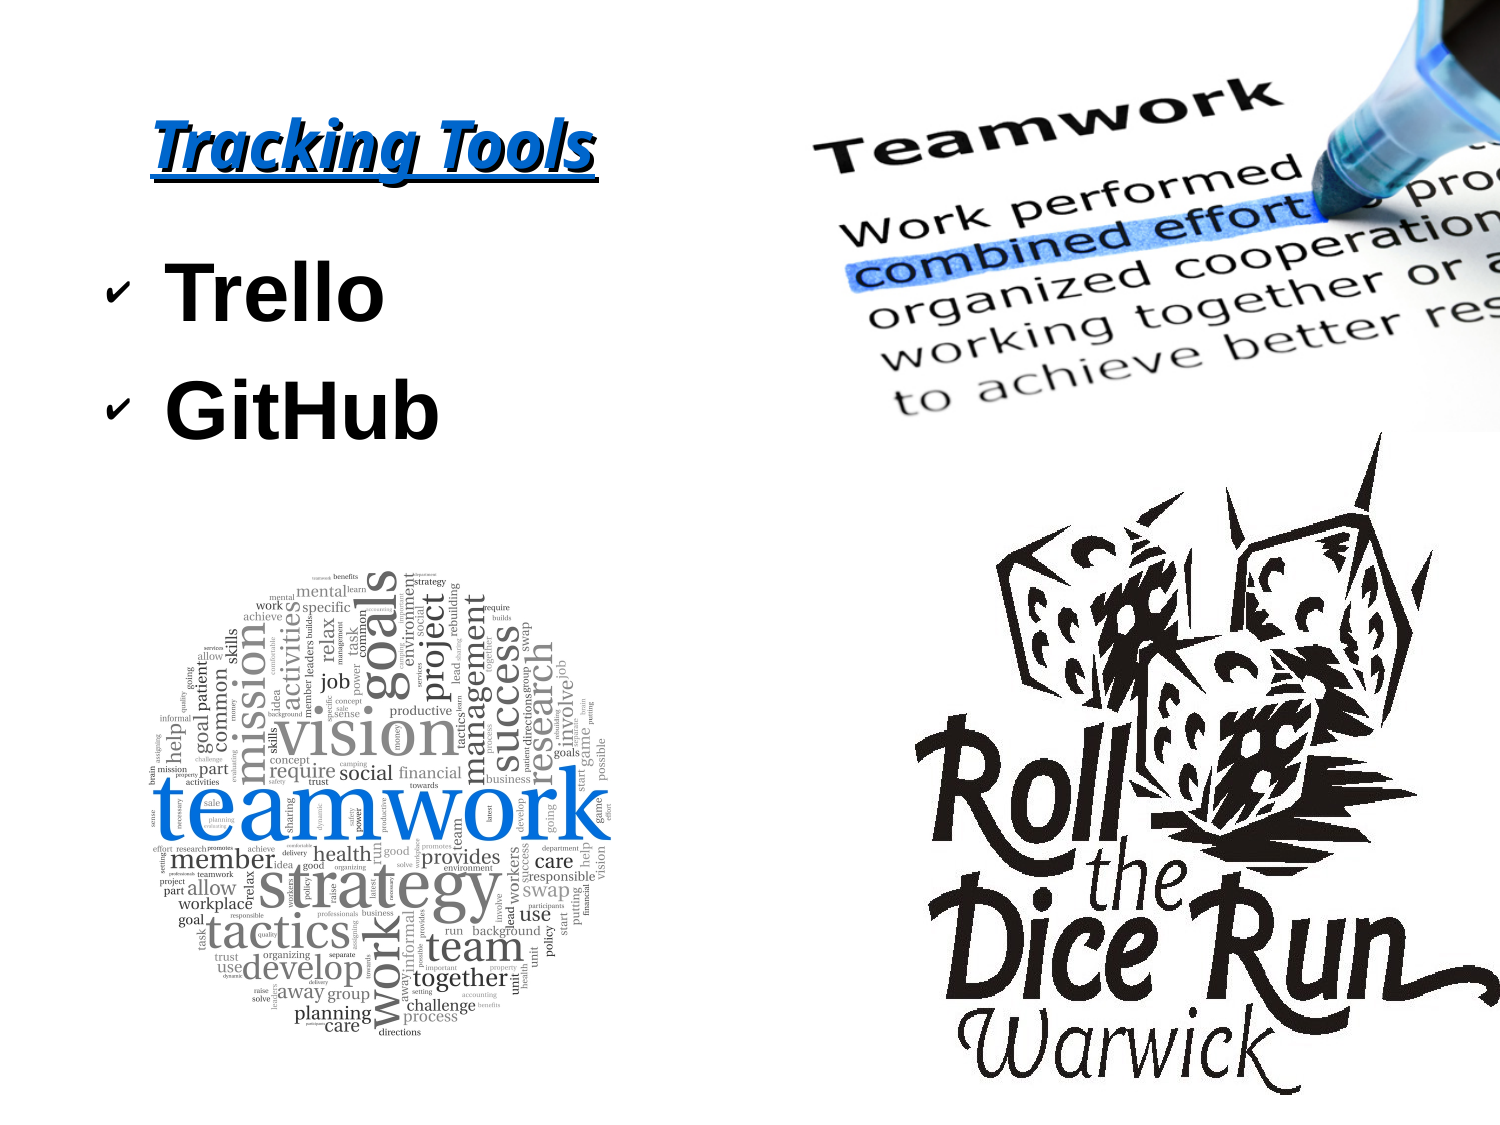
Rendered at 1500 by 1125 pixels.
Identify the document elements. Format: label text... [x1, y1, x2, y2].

picture [130, 554, 631, 1050]
picture [795, 0, 1500, 1096]
text_box Trello GitHub [91, 239, 481, 465]
text_box Tracking Tools [135, 90, 615, 171]
